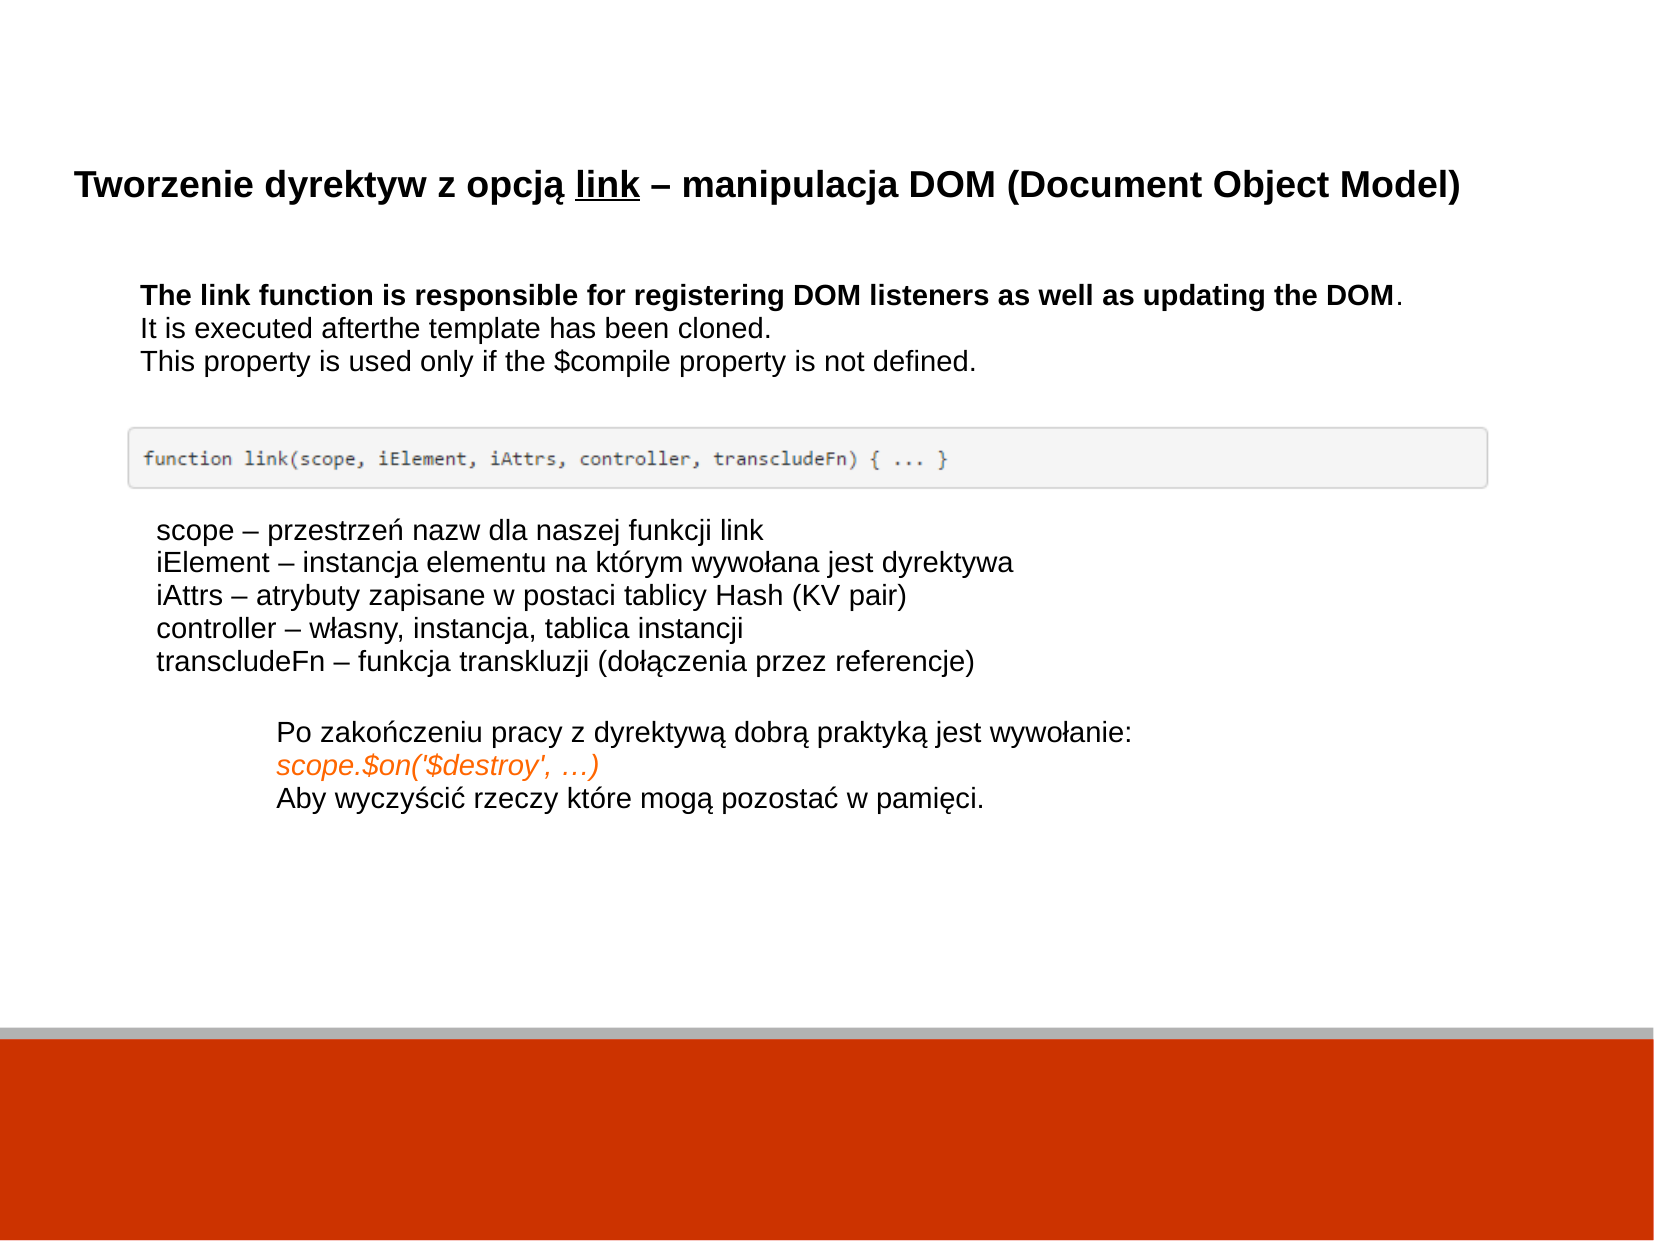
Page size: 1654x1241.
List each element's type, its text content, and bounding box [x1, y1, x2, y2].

text_box Po zakończeniu pracy z dyrektywą dobrą praktyką jest wywołanie: scope.$on('$destroy', …) Aby wyczyścić rzeczy które mogą pozostać w pamięci. [261, 708, 1146, 822]
text_box Tworzenie dyrektyw z opcją link – manipulacja DOM (Document Object Model) [59, 155, 1477, 213]
text_box The link function is responsible for registering DOM listeners as well as updating the DOM. It is executed afterthe template has been cloned. This property is used only if the $compile property is not defined. [125, 271, 1430, 385]
text_box scope – przestrzeń nazw dla naszej funkcji link iElement – instancja elementu na którym wywołana jest dyrektywa iAttrs – atrybuty zapisane w postaci tablicy Hash (KV pair) controller – własny, instancja, tablica instancji transcludeFn – funkcja transkluzji (dołączenia przez referencje) [141, 506, 1028, 686]
picture [120, 421, 1501, 497]
text_box [0, 1027, 1654, 1241]
